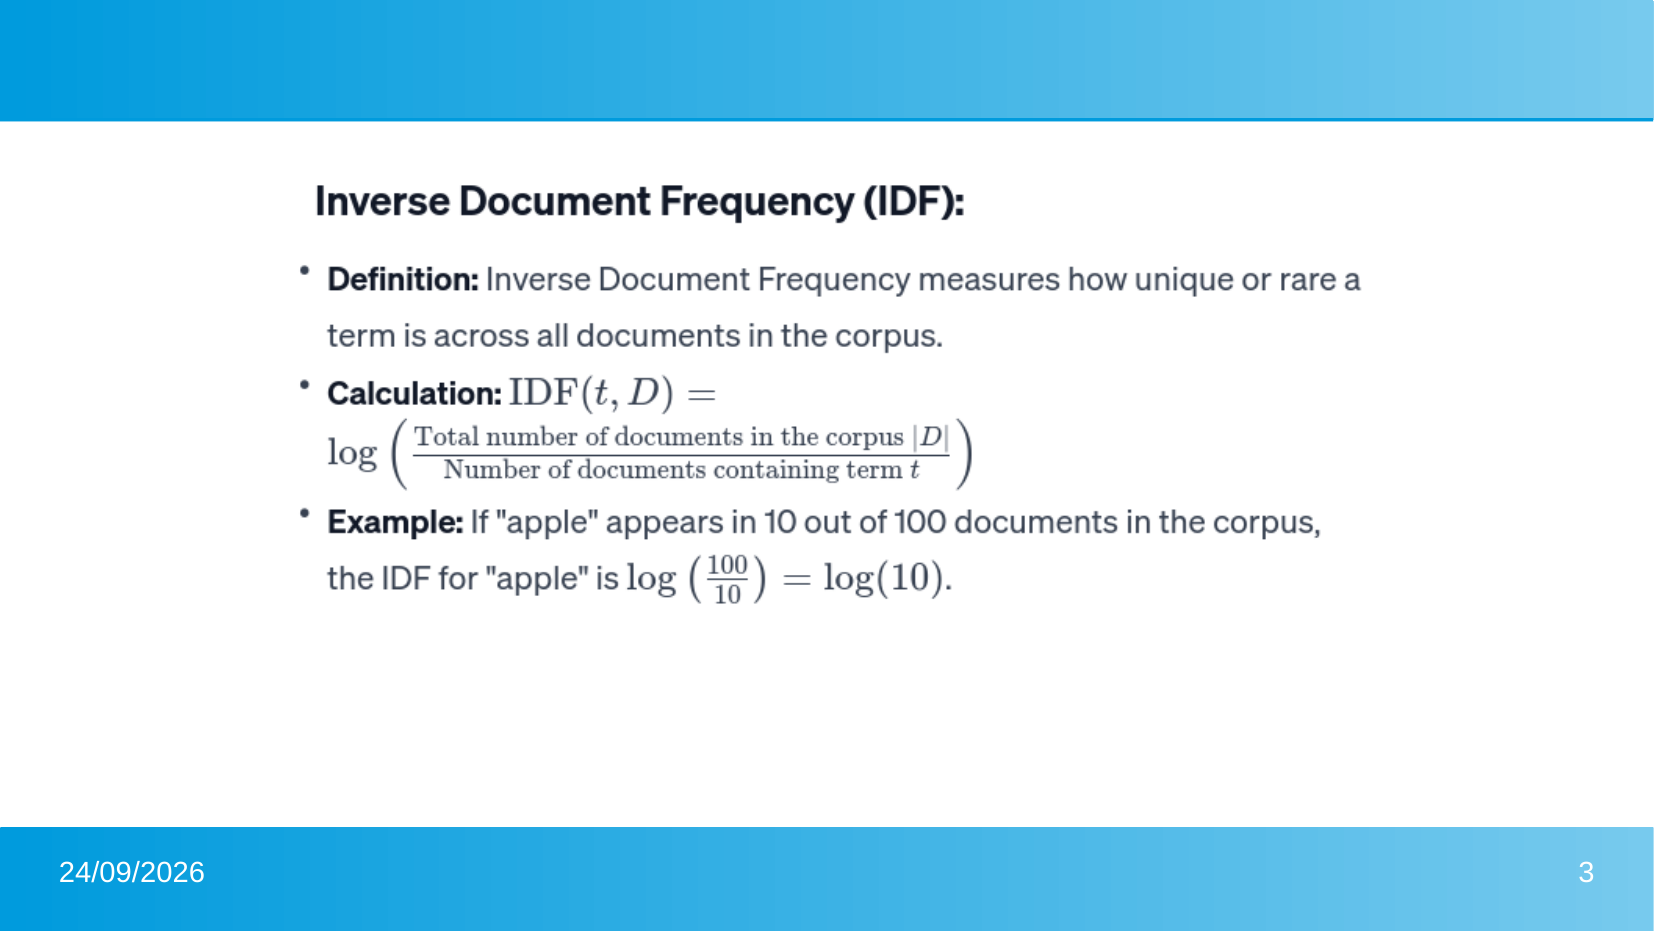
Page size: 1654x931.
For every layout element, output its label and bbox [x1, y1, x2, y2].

picture [274, 170, 1388, 621]
